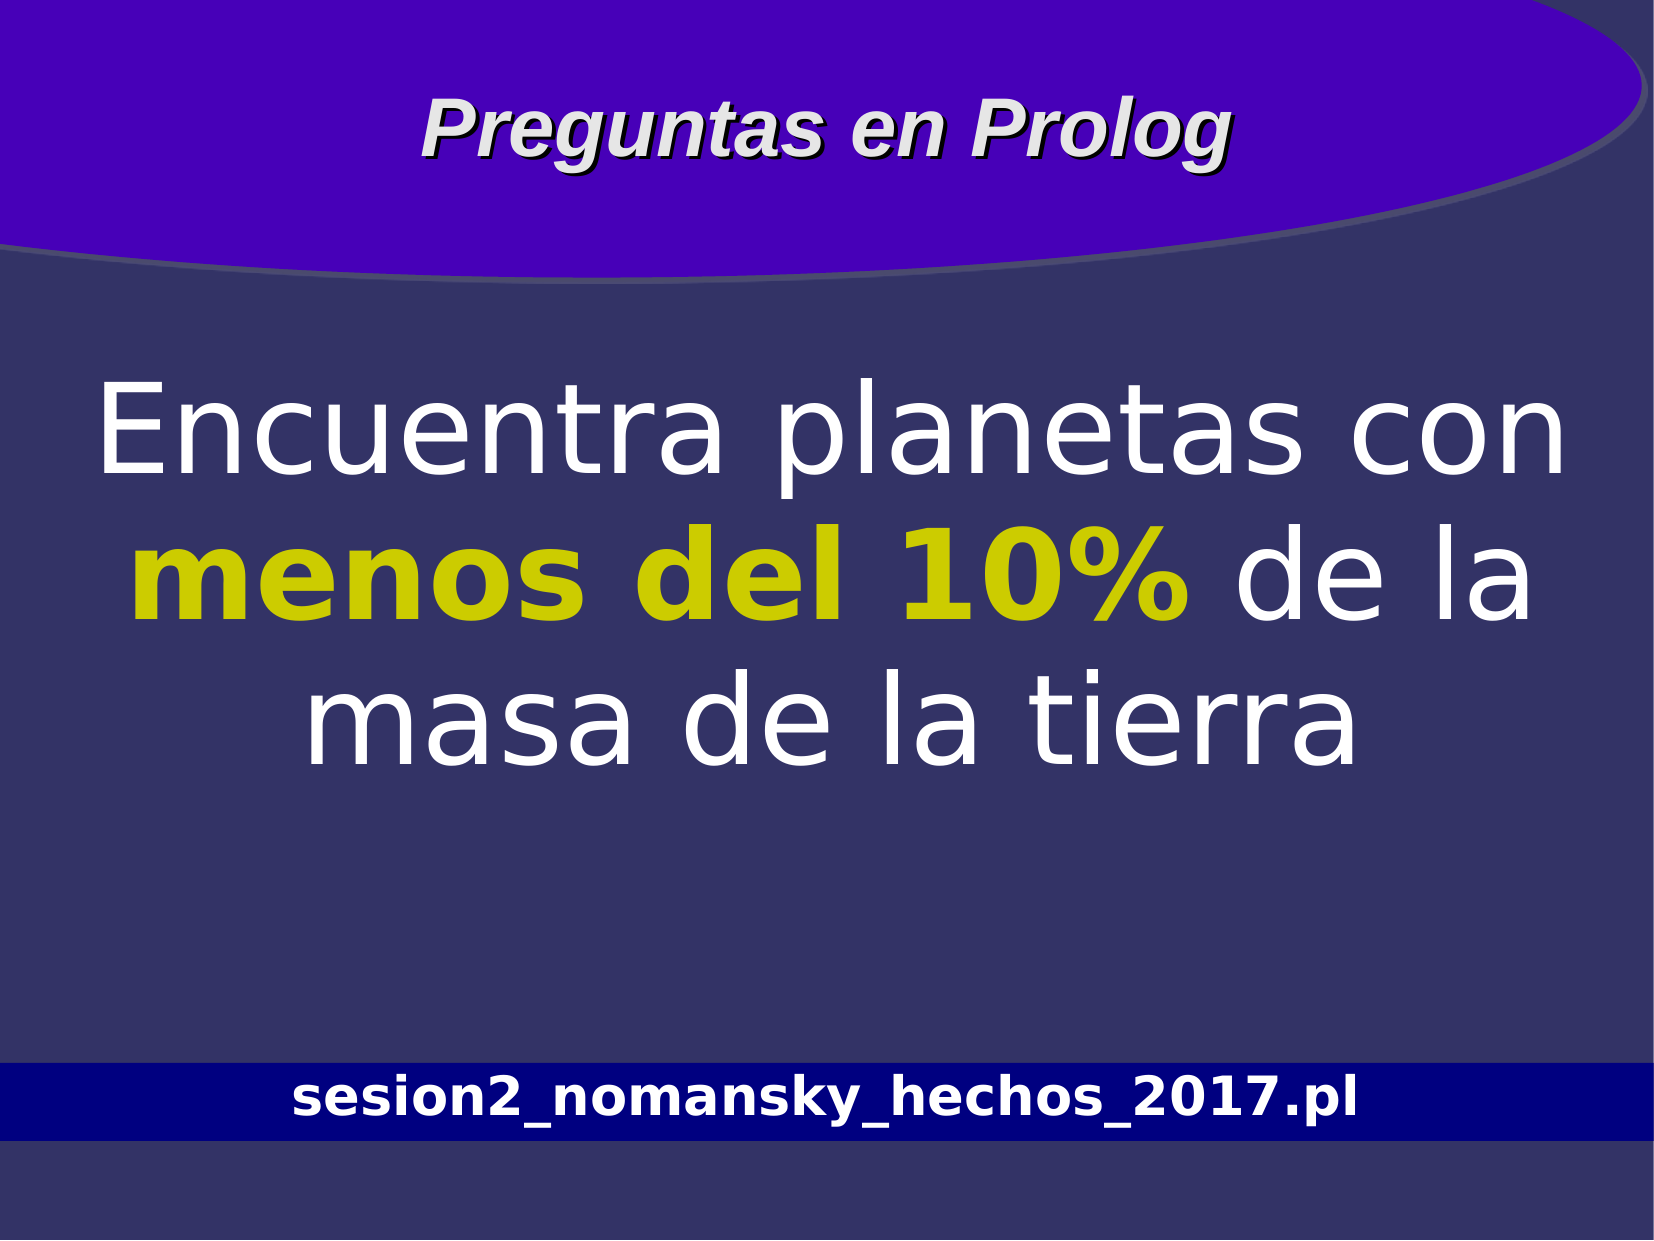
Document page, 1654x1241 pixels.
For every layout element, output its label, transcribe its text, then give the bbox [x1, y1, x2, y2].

text_box sesion2_nomansky_hechos_2017.pl [0, 1062, 1654, 1141]
title Preguntas en Prolog [121, 19, 1534, 227]
text_box Encuentra planetas con menos del 10% de la masa de la tierra [70, 338, 1595, 814]
